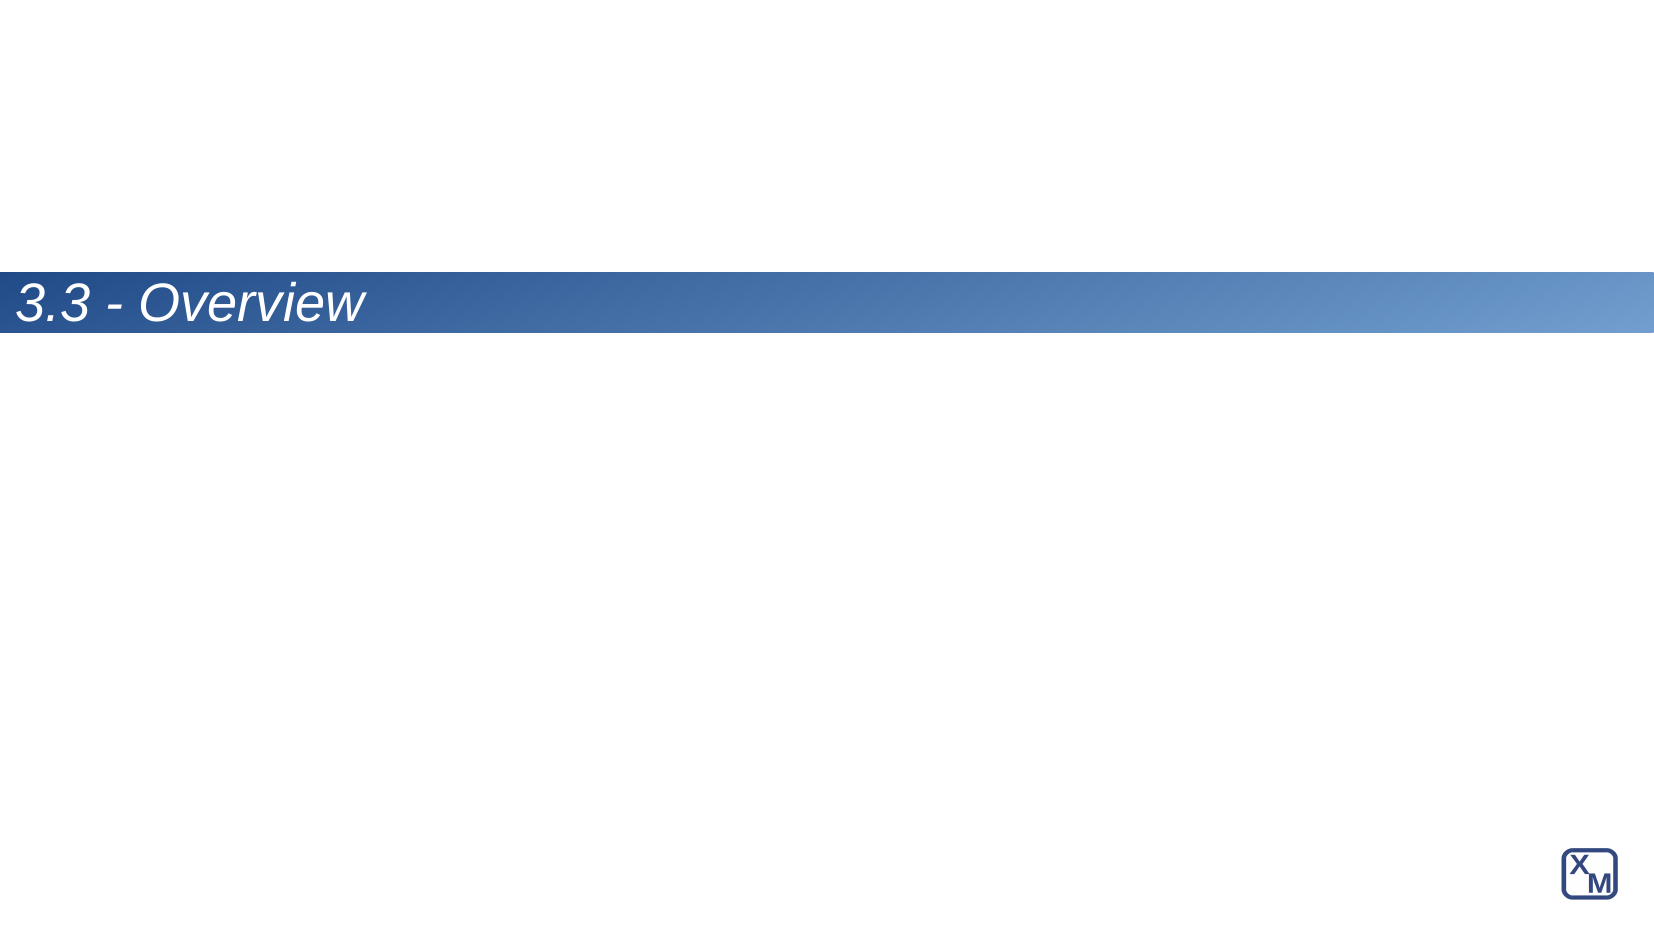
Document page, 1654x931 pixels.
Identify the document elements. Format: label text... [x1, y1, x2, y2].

picture [1561, 848, 1618, 900]
title 3.3 - Overview [0, 272, 1654, 333]
